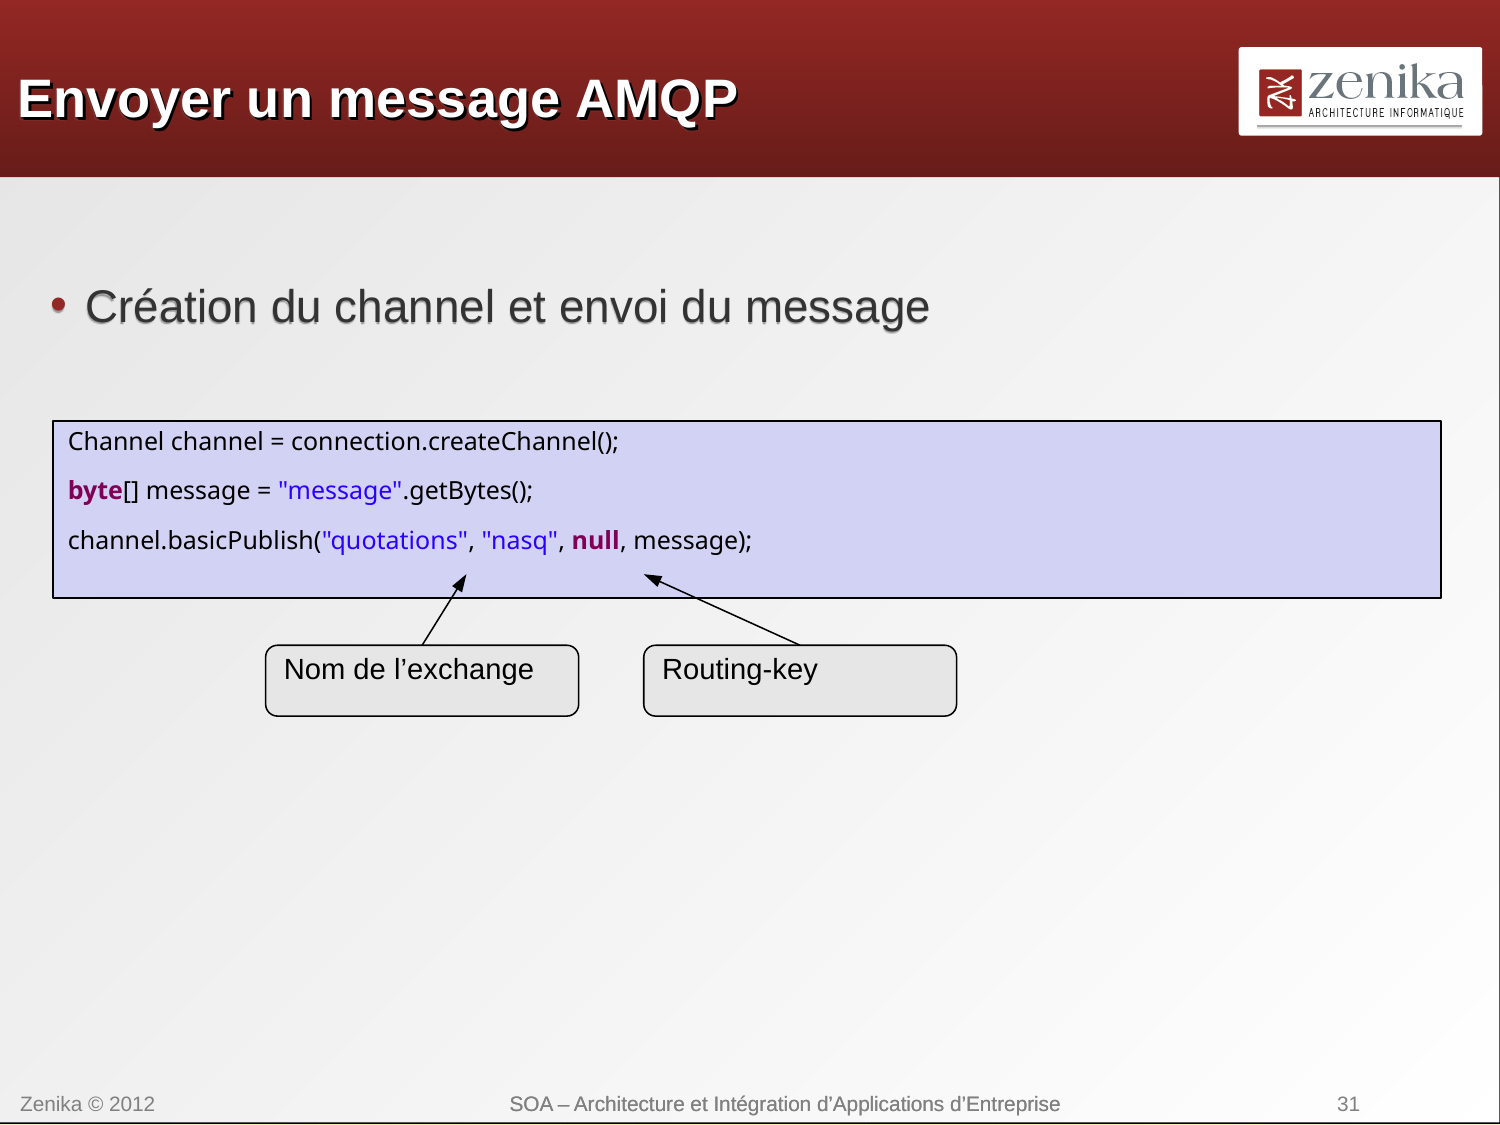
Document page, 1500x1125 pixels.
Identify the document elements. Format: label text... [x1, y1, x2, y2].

list Création du channel et envoi du message [50, 249, 1435, 1079]
title Envoyer un message AMQP [17, 15, 1214, 180]
text_box Channel channel = connection.createChannel(); byte[] message = "message".getBytes(); channel.basicPublish("quotations", "nasq", null, message); [53, 420, 1441, 598]
text_box SOA – Architecture et Intégration d’Applications d’Entreprise [443, 1084, 1128, 1106]
text_box Routing-key [643, 645, 957, 717]
text_box Nom de l’exchange [265, 645, 579, 717]
